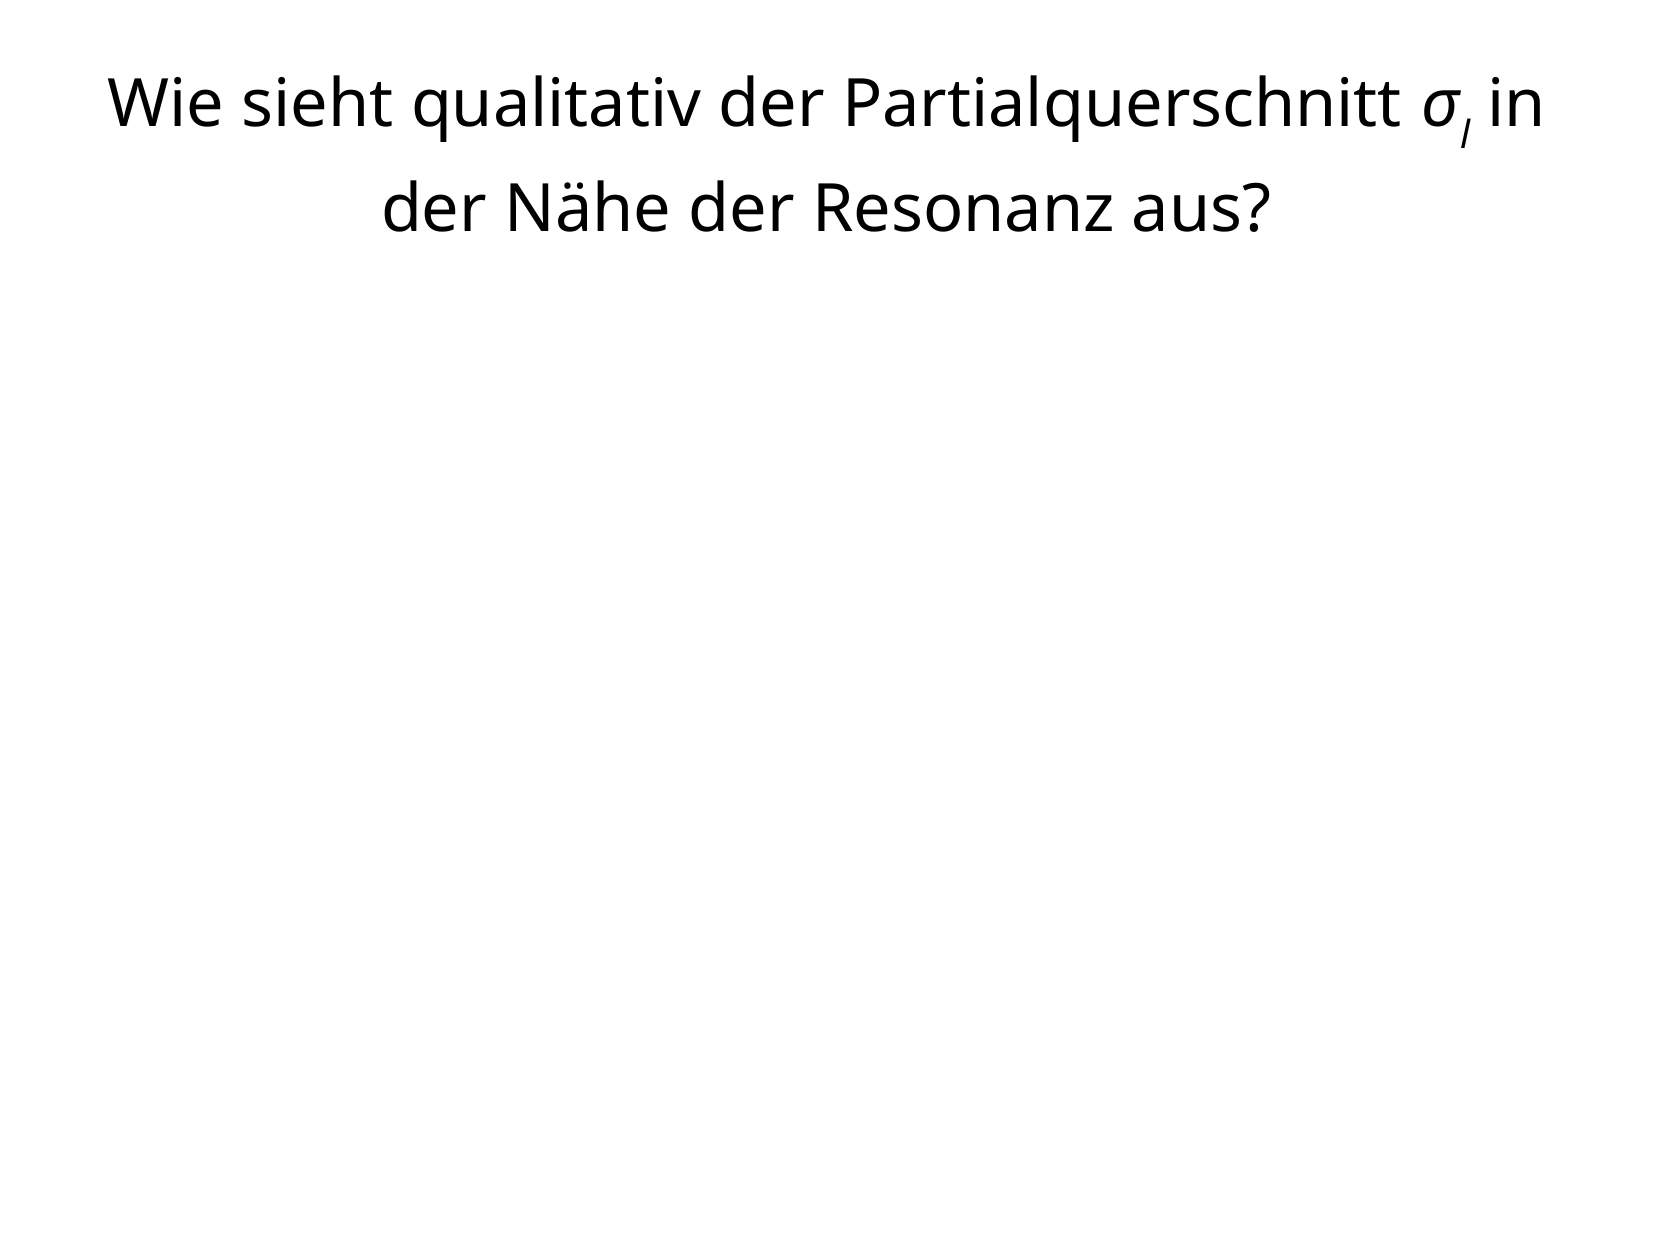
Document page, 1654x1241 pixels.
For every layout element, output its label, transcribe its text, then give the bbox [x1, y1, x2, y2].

title Wie sieht qualitativ der Partialquerschnitt σl in der Nähe der Resonanz aus? [82, 49, 1571, 257]
